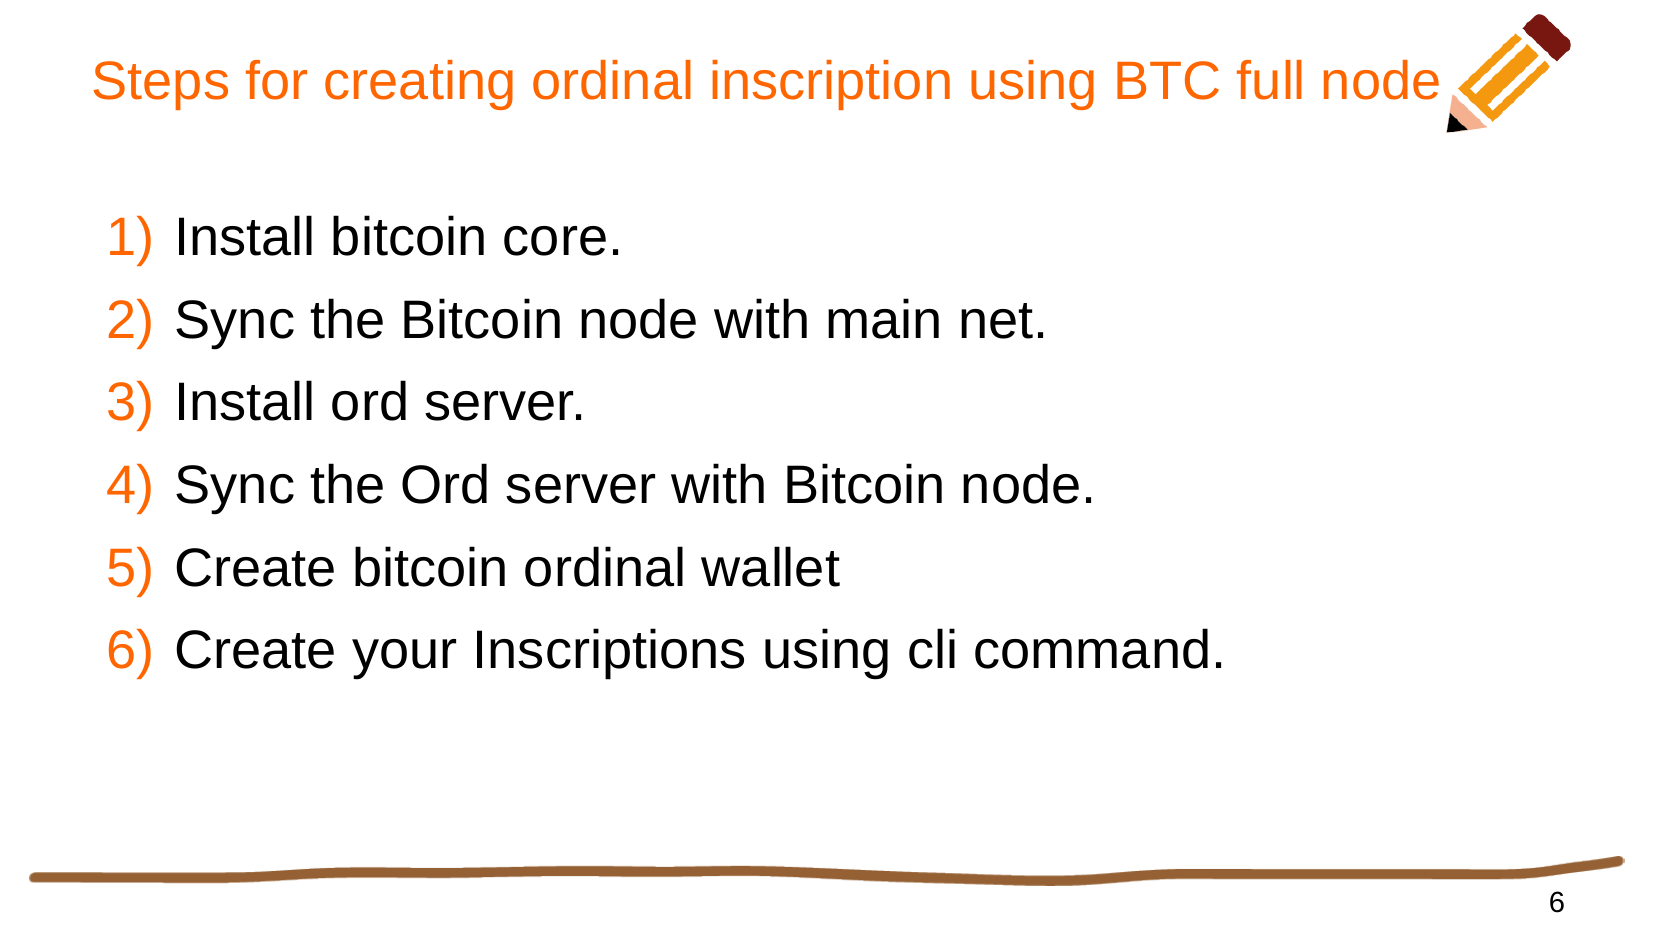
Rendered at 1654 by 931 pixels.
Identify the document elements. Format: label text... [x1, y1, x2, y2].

title Steps for creating ordinal inscription using BTC full node [88, 29, 1447, 133]
picture [29, 856, 1625, 886]
picture [1446, 14, 1571, 133]
list Install bitcoin core. Sync the Bitcoin node with main net. Install ord server. Sync the Ord server with Bitcoin node. Create bitcoin ordinal wallet Create your Inscriptions using cli command. [88, 206, 1565, 857]
